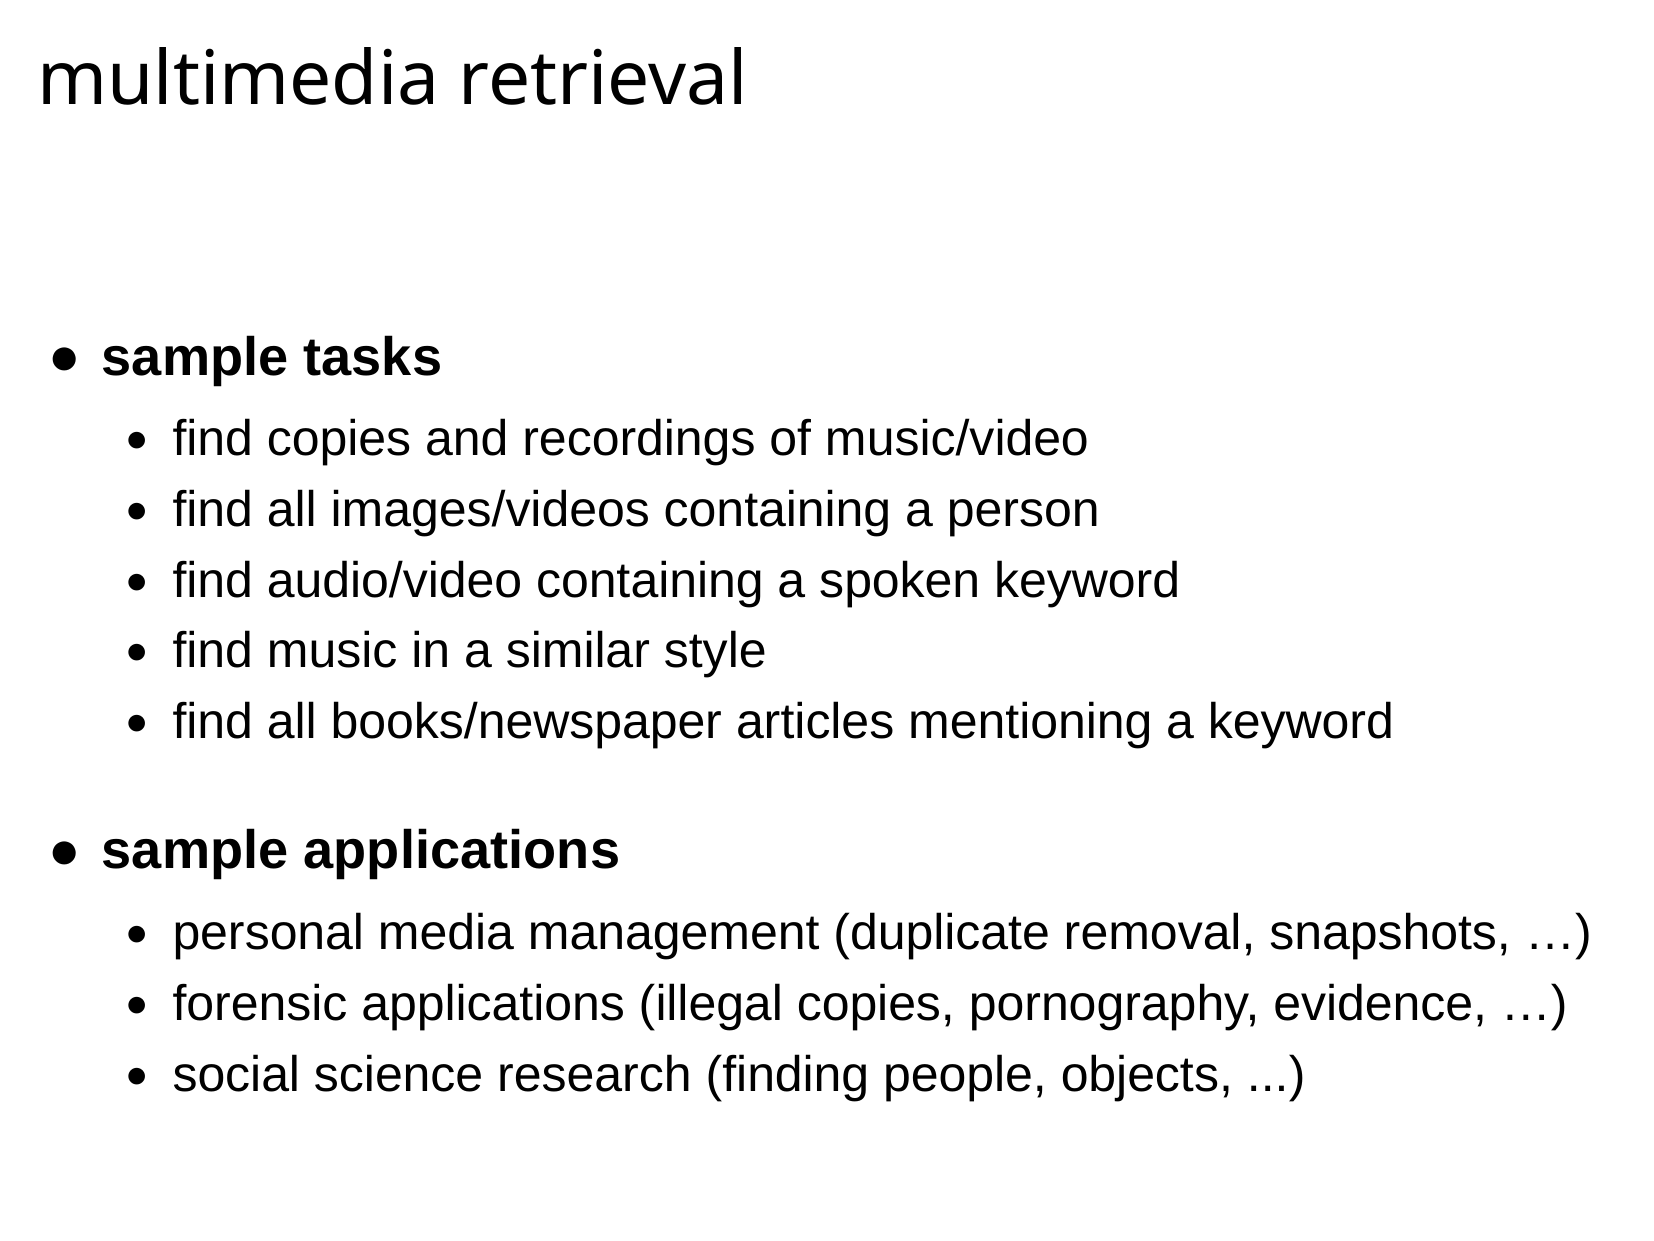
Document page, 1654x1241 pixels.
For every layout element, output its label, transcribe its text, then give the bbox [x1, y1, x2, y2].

list sample tasks find copies and recordings of music/video find all images/videos containing a person find audio/video containing a spoken keyword find music in a similar style find all books/newspaper articles mentioning a keyword sample applications personal media management (duplicate removal, snapshots, …) forensic applications (illegal copies, pornography, evidence, …) social science research (finding people, objects, ...) [30, 194, 1654, 1233]
title multimedia retrieval [37, 7, 1613, 143]
